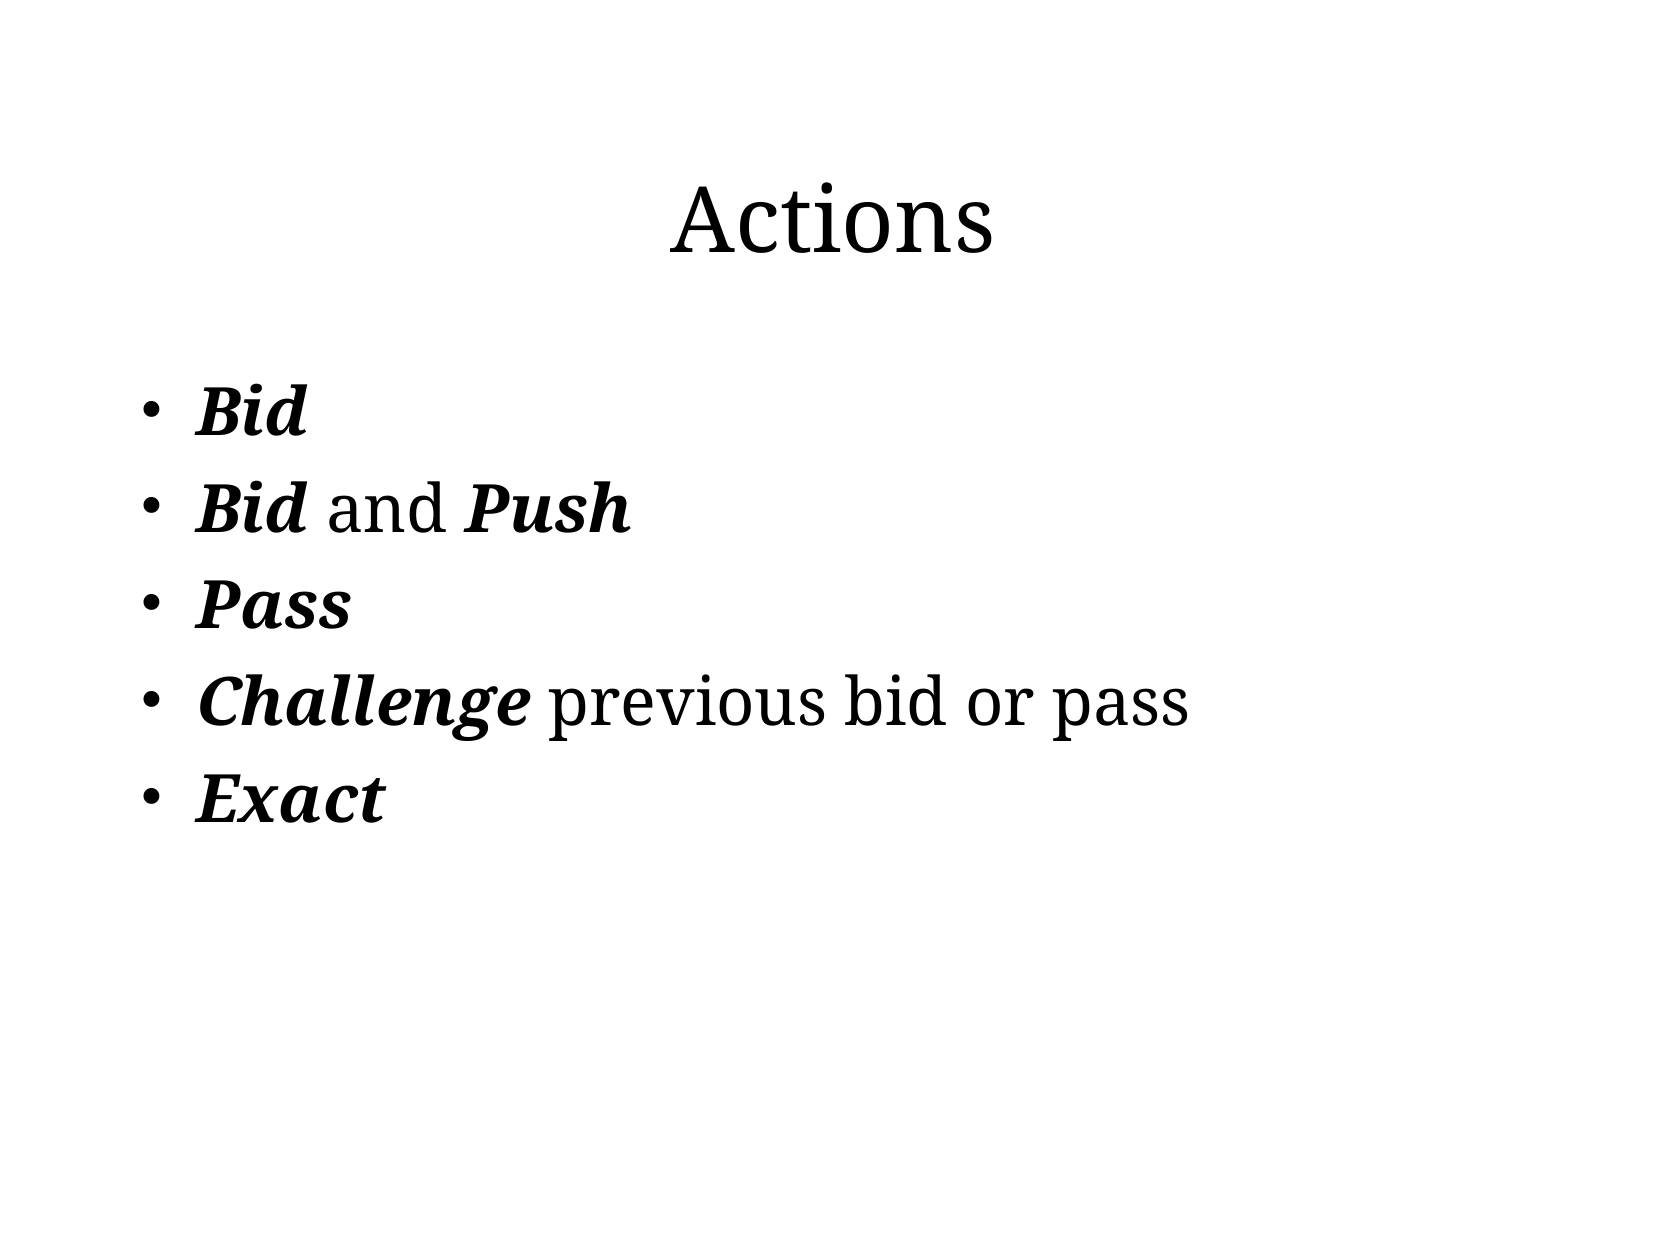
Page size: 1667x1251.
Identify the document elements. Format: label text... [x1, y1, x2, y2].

list Bid Bid and Push Pass Challenge previous bid or pass Exact [124, 360, 1542, 1112]
title Actions [124, 110, 1542, 320]
